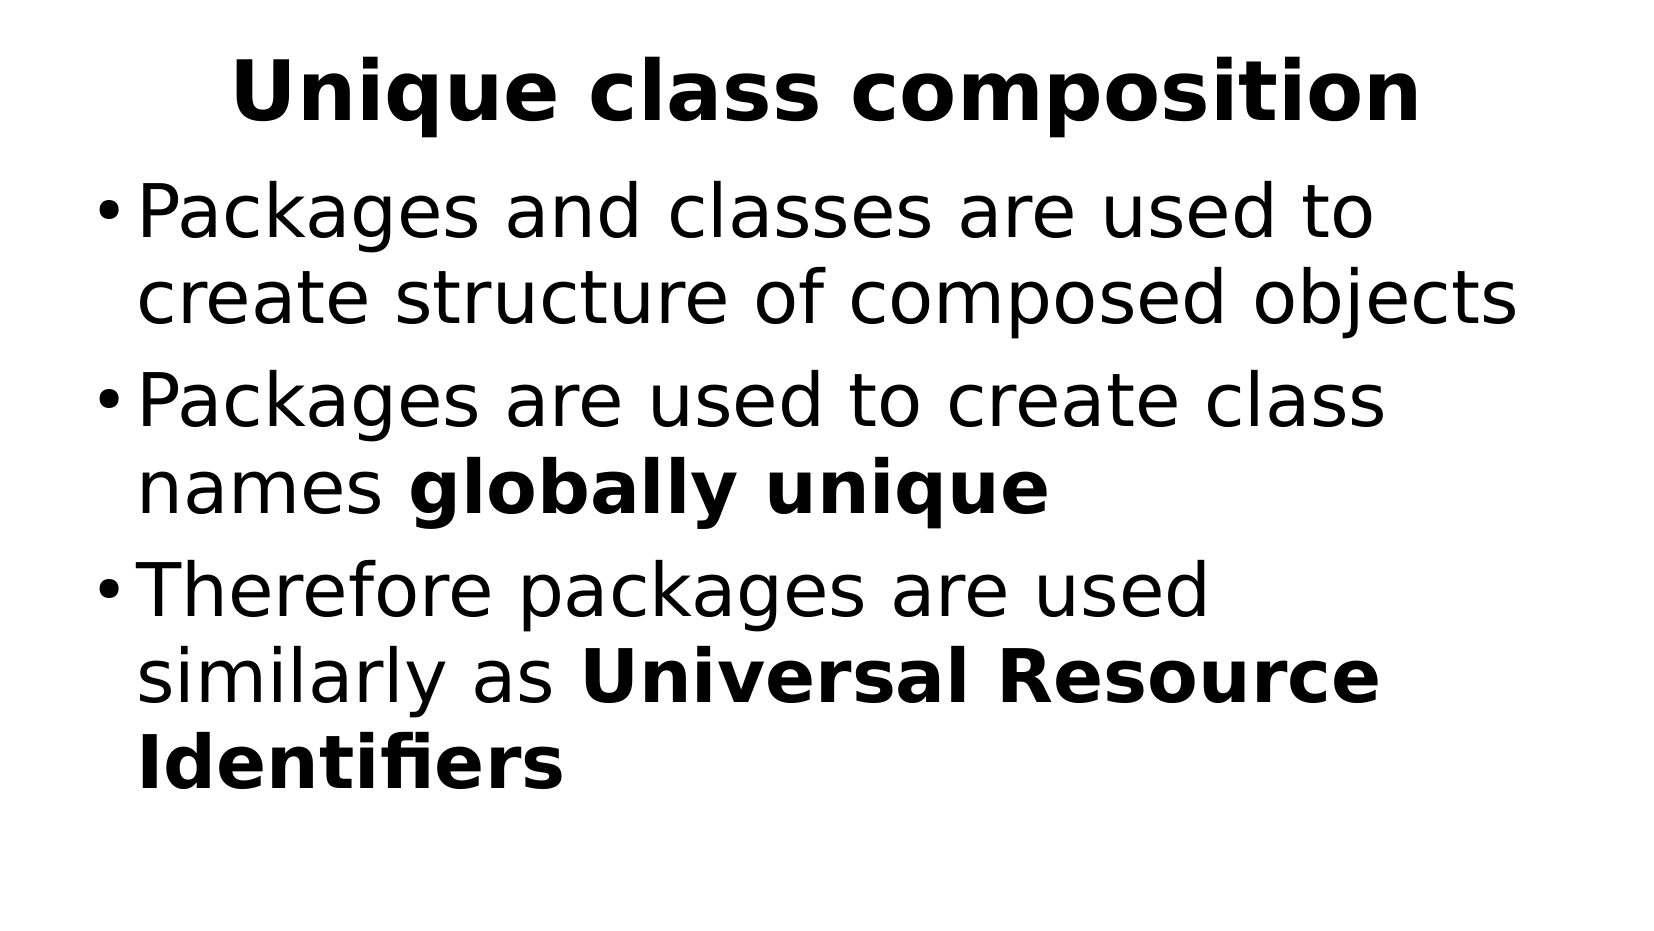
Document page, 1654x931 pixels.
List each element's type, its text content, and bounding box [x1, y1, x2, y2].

list Packages and classes are used to create structure of composed objects Packages are used to create class names globally unique Therefore packages are used similarly as Universal Resource Identifiers [82, 168, 1538, 889]
title Unique class composition [82, 37, 1571, 147]
